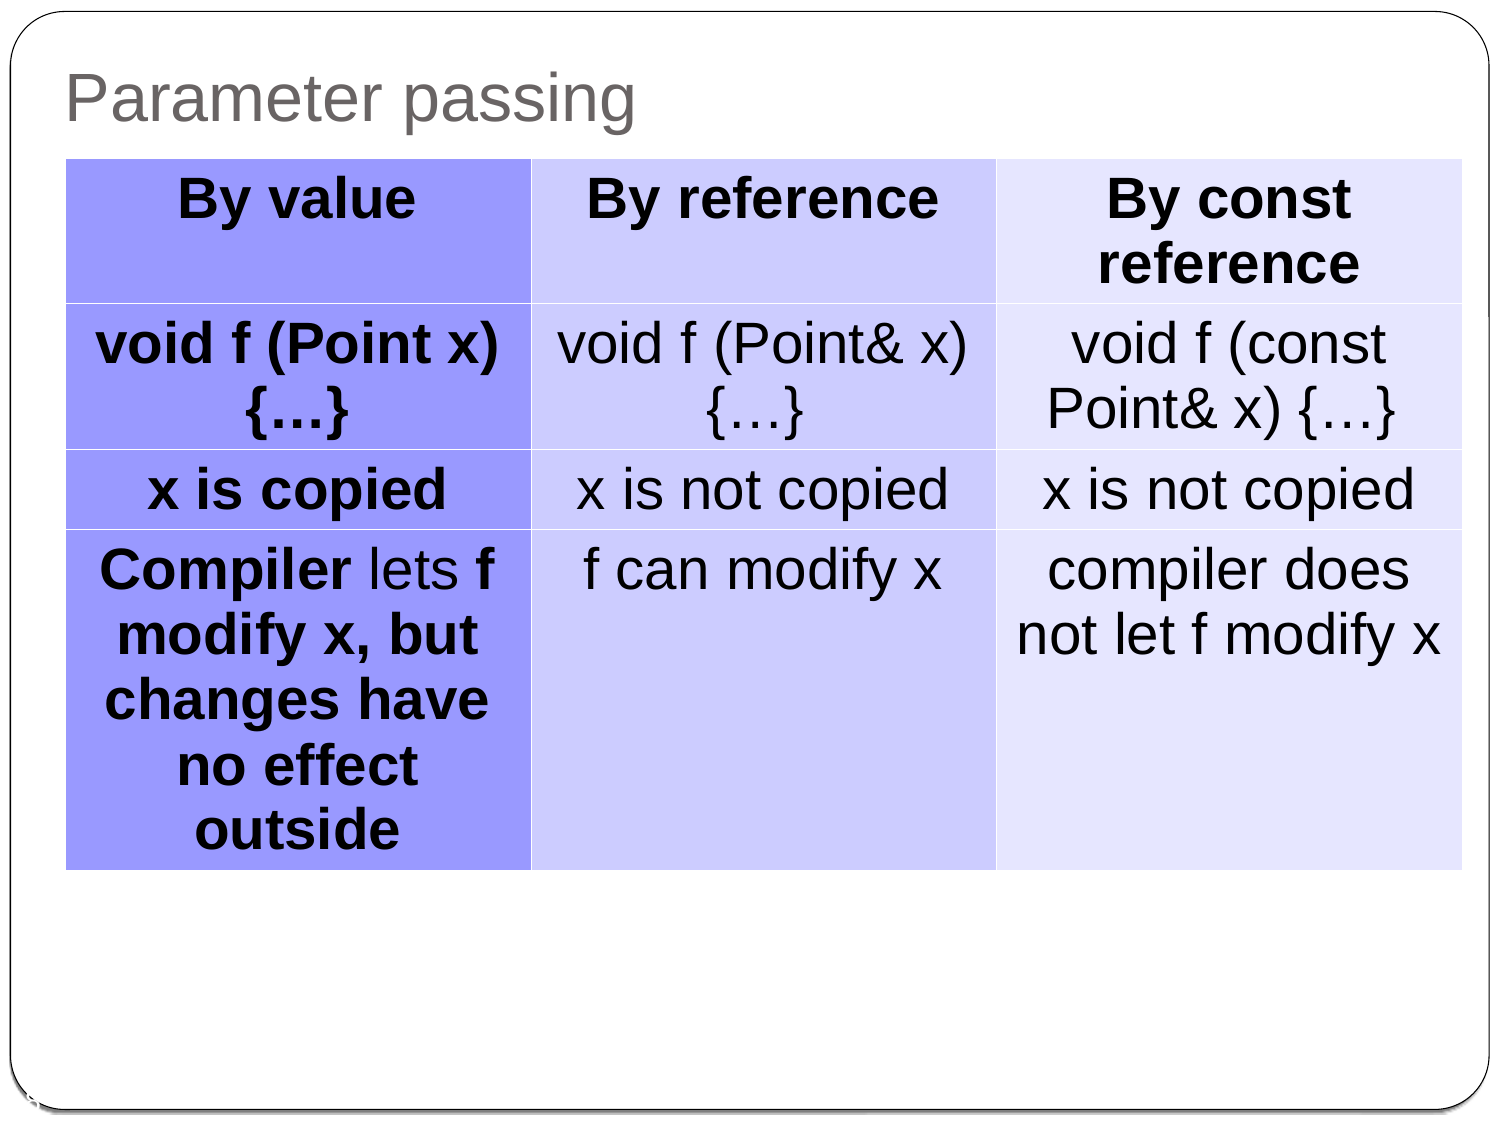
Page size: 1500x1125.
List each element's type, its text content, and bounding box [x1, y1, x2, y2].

table_cell void f (const Point& x) {…} [997, 304, 1462, 449]
table_cell x is copied [66, 450, 531, 529]
table_header By const reference [997, 159, 1462, 303]
table_cell f can modify x [532, 530, 996, 870]
table_cell void f (Point& x) {…} [532, 304, 996, 449]
slide_number <number> [0, 1074, 50, 1125]
table_header By reference [532, 159, 996, 303]
table_cell x is not copied [532, 450, 996, 529]
table_cell void f (Point x) {…} [66, 304, 531, 449]
table_cell compiler does not let f modify x [997, 530, 1462, 870]
table_cell x is not copied [997, 450, 1462, 529]
title Parameter passing [50, 45, 1450, 150]
table_cell Compiler lets f modify x, but changes have no effect outside [66, 530, 531, 870]
table_header By value [66, 159, 531, 303]
